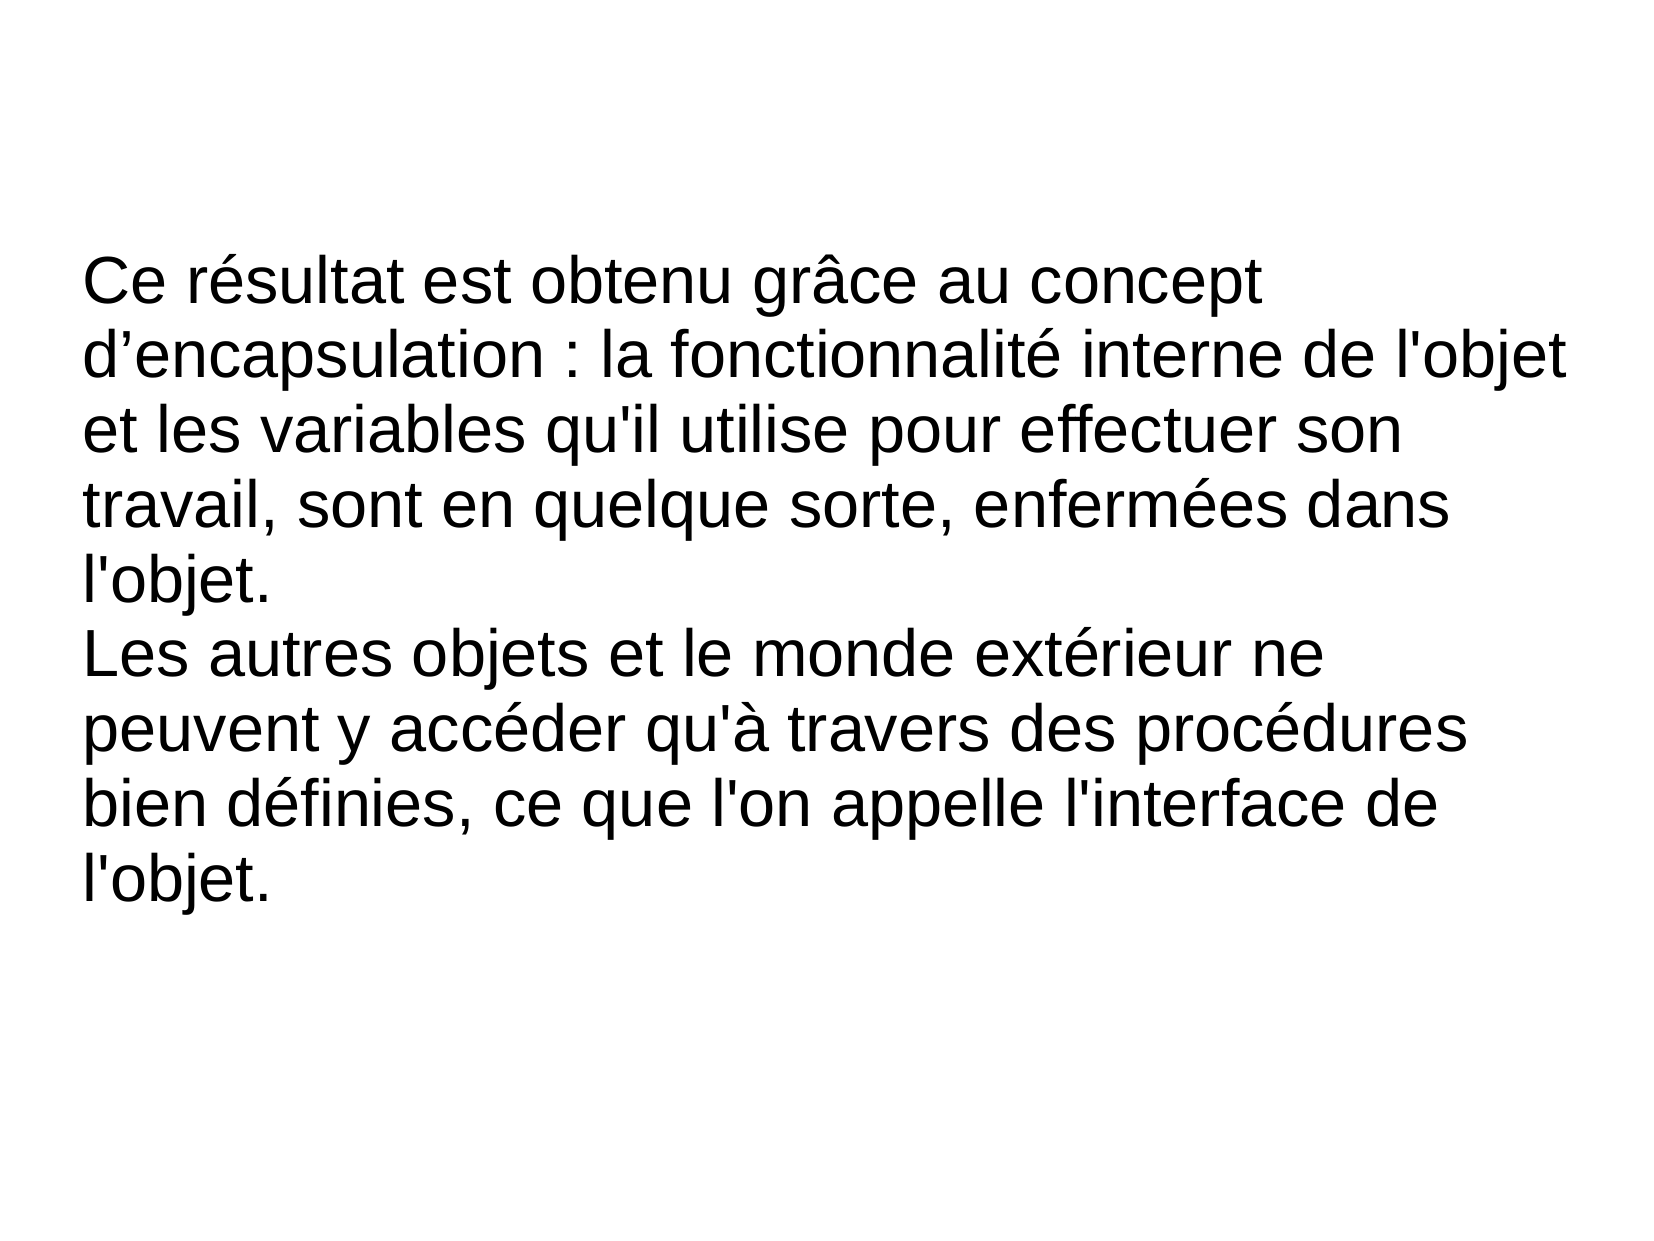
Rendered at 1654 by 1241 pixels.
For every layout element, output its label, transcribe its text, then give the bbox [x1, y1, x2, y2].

subtitle Ce résultat est obtenu grâce au concept d’encapsulation : la fonctionnalité interne de l'objet et les variables qu'il utilise pour effectuer son travail, sont en quelque sorte, enfermées dans l'objet. Les autres objets et le monde extérieur ne peuvent y accéder qu'à travers des procédures bien définies, ce que l'on appelle l'interface de l'objet. [82, 49, 1571, 1109]
